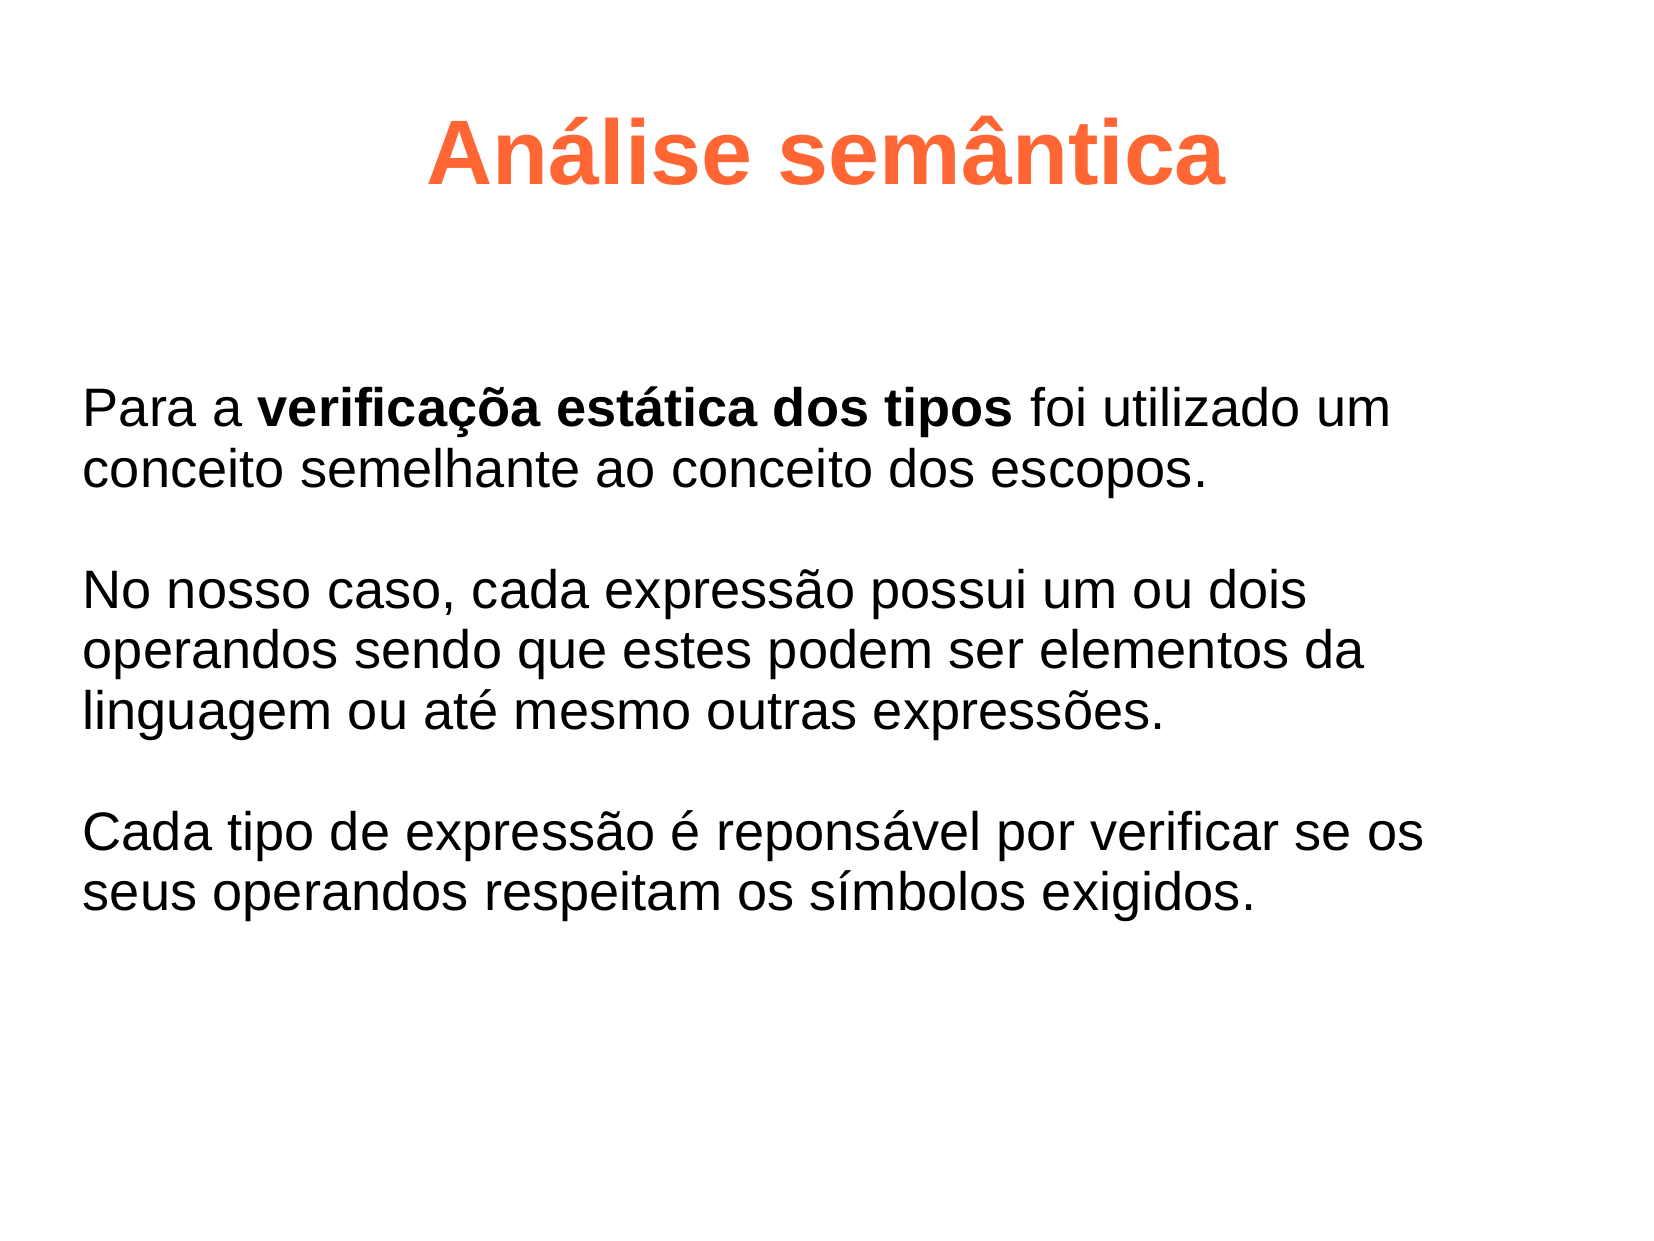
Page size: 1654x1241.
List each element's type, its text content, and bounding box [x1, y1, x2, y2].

title Análise semântica [82, 49, 1571, 257]
subtitle Para a verificaçõa estática dos tipos foi utilizado um conceito semelhante ao conceito dos escopos. No nosso caso, cada expressão possui um ou dois operandos sendo que estes podem ser elementos da linguagem ou até mesmo outras expressões. Cada tipo de expressão é reponsável por verificar se os seus operandos respeitam os símbolos exigidos. [82, 290, 1538, 1010]
